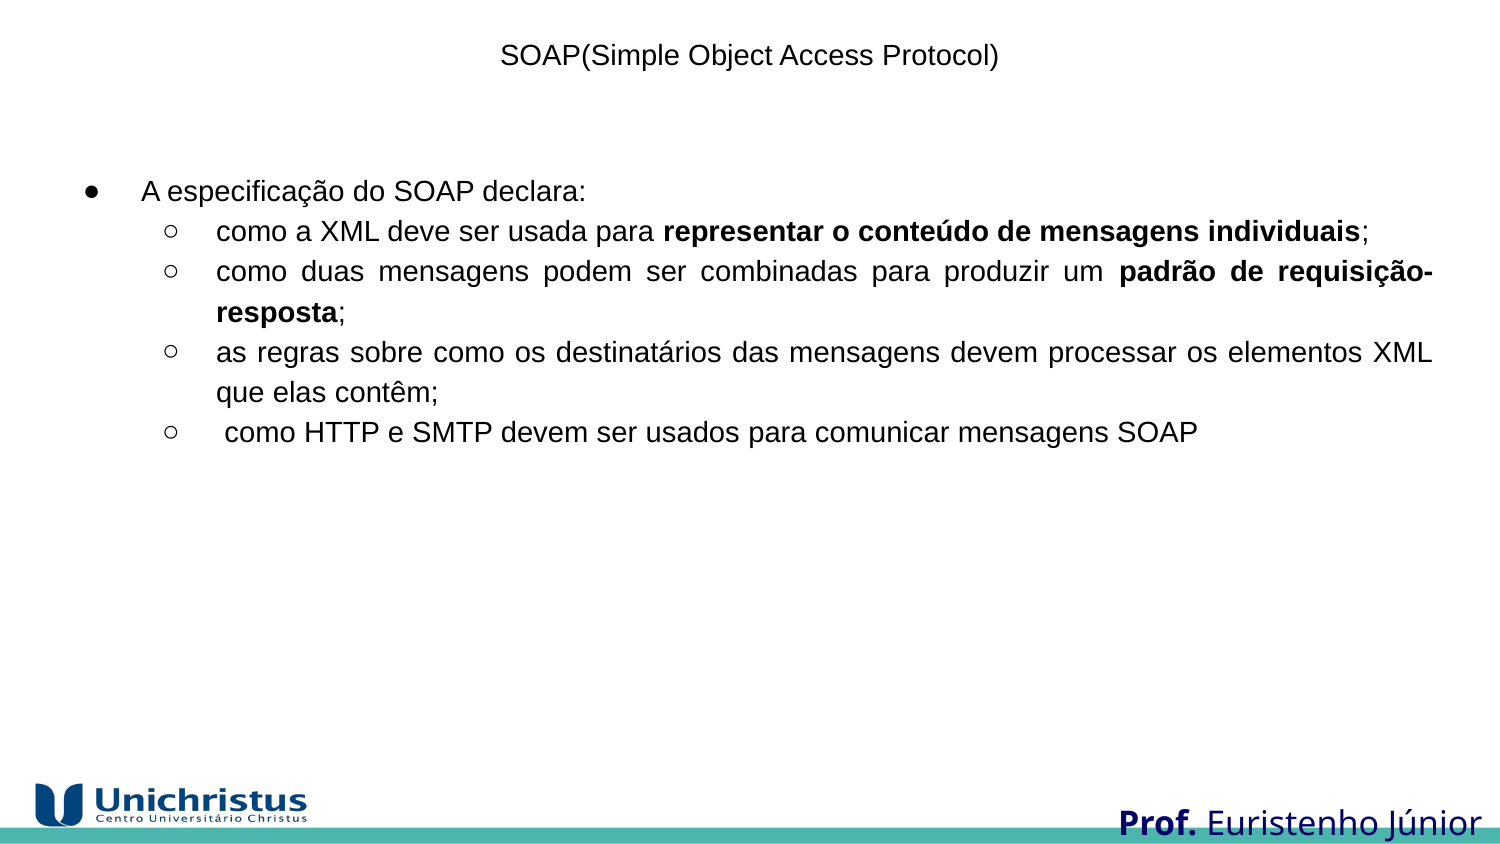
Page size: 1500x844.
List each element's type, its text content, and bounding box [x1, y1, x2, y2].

title SOAP(Simple Object Access Protocol) [51, 20, 1449, 137]
picture [31, 781, 311, 828]
text_box Prof. Euristenho Júnior [1103, 791, 1500, 844]
list A especificação do SOAP declara: como a XML deve ser usada para representar o conteúdo de mensagens individuais; como duas mensagens podem ser combinadas para produzir um padrão de requisição-resposta; as regras sobre como os destinatários das mensagens devem processar os elementos XML que elas contêm; como HTTP e SMTP devem ser usados para comunicar mensagens SOAP [51, 152, 1449, 750]
